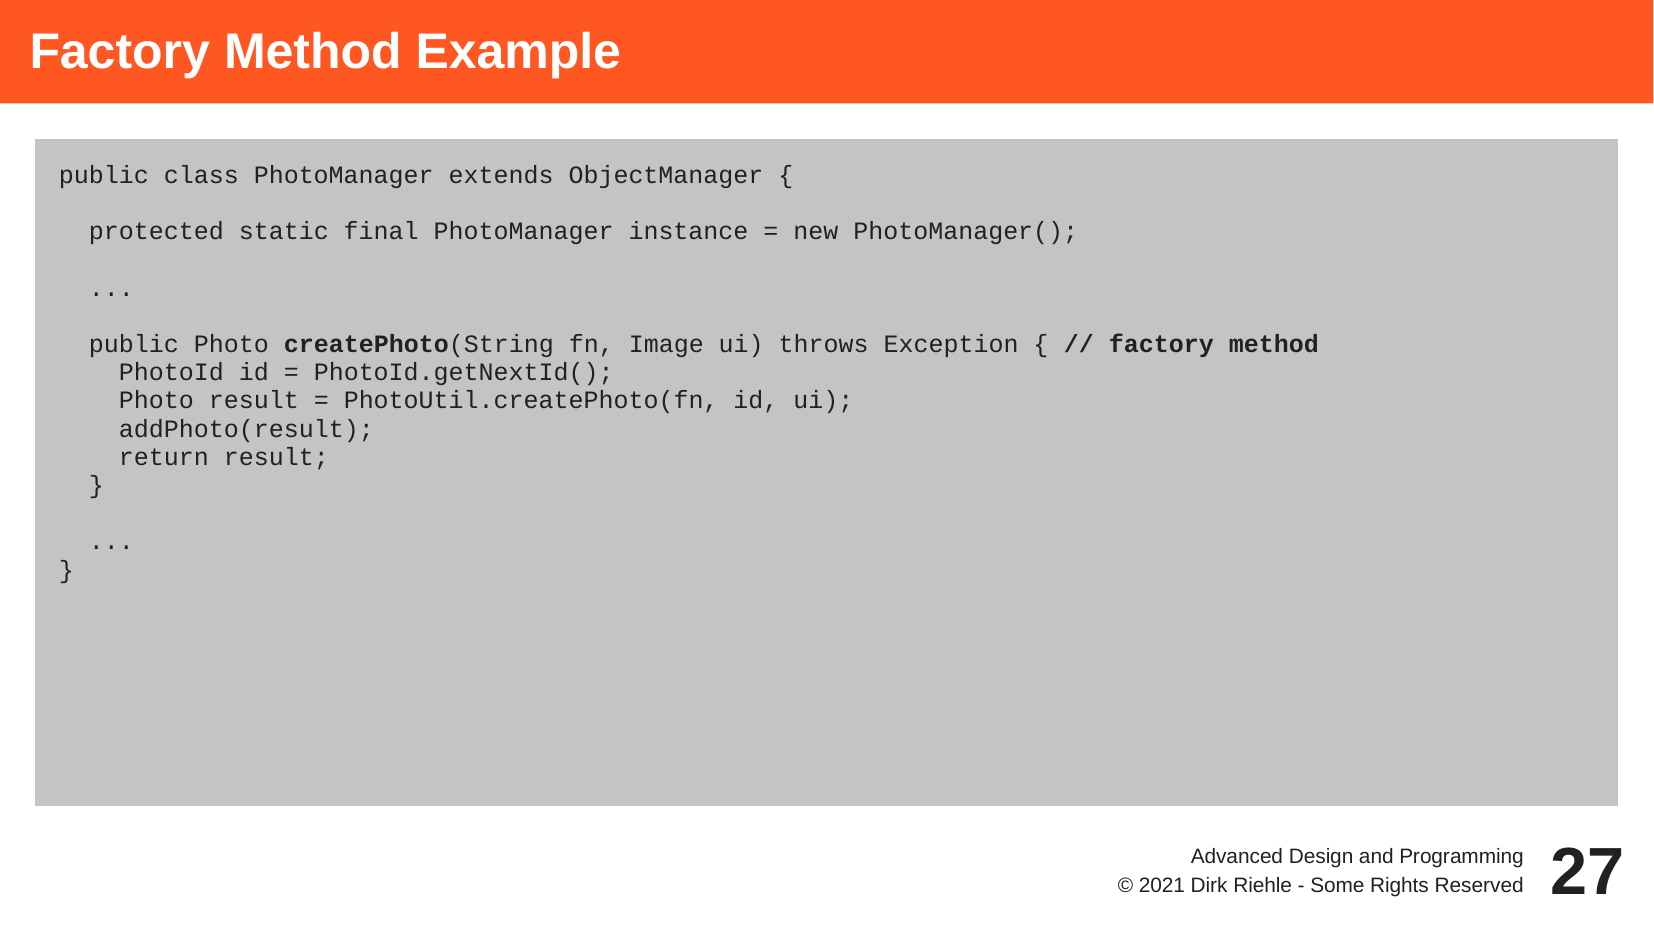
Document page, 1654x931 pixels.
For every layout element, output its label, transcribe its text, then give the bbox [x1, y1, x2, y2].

title Factory Method Example [0, 0, 1654, 104]
list public class PhotoManager extends ObjectManager { protected static final PhotoManager instance = new PhotoManager(); ... public Photo createPhoto(String fn, Image ui) throws Exception { // factory method PhotoId id = PhotoId.getNextId(); Photo result = PhotoUtil.createPhoto(fn, id, ui); addPhoto(result); return result; } ... } [29, 132, 1625, 813]
